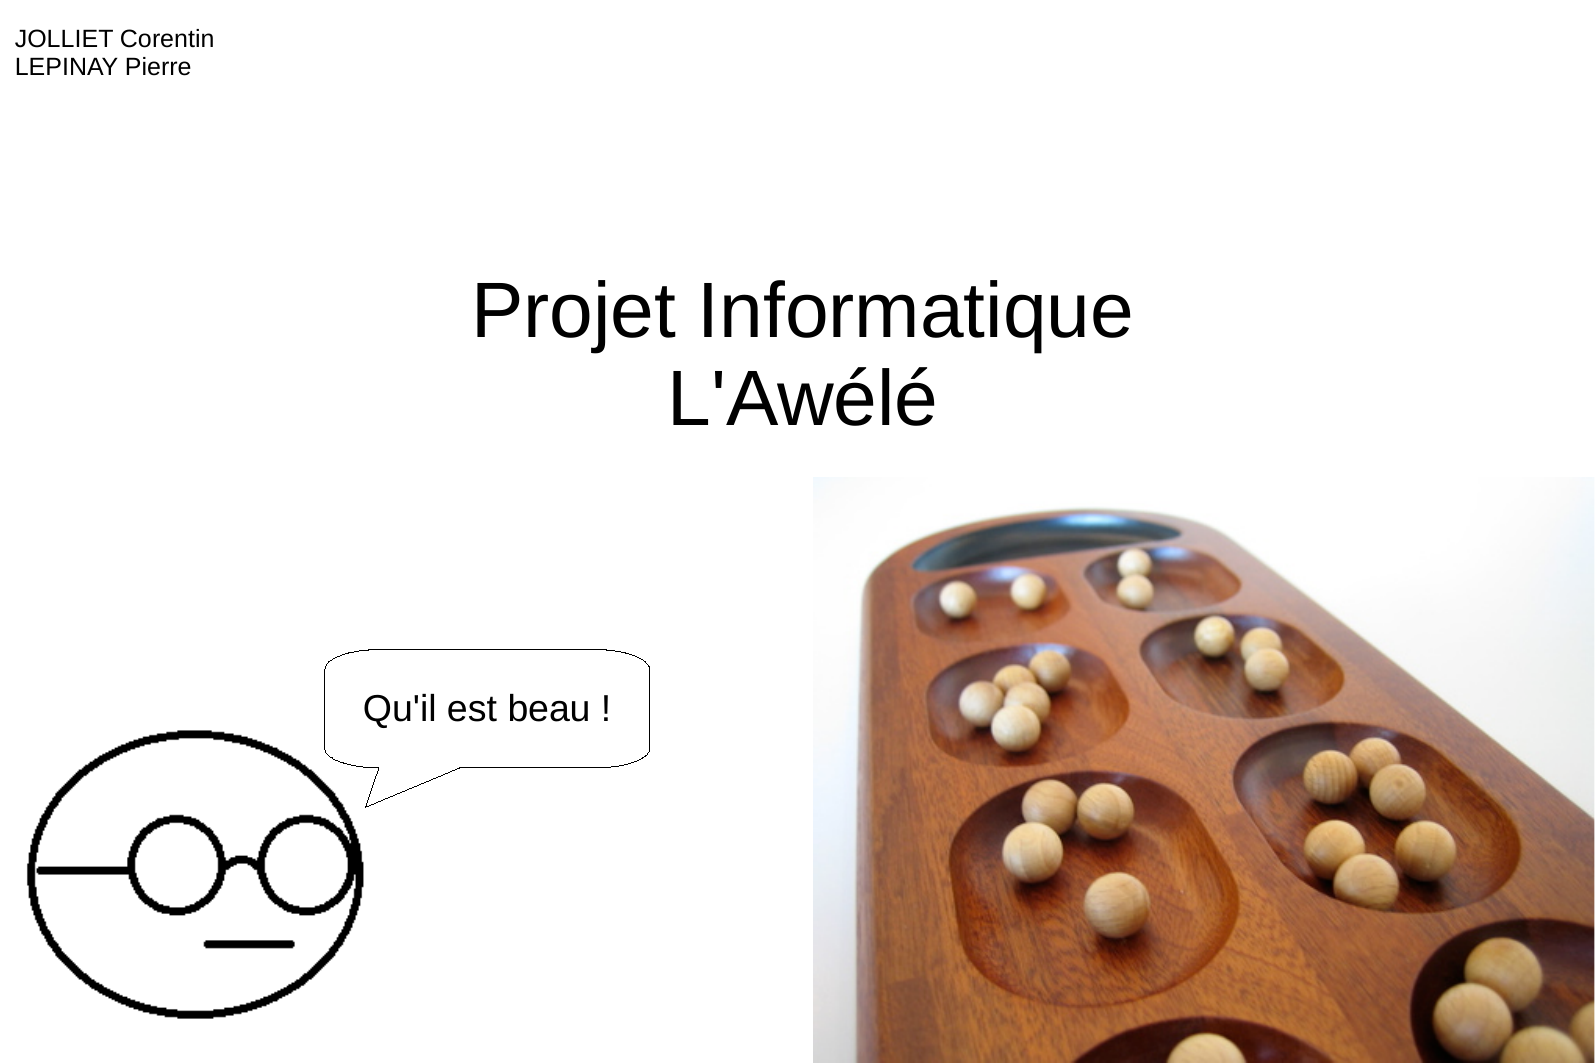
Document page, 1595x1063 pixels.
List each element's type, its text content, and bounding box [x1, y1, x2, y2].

picture [813, 477, 1595, 1063]
title Projet Informatique L'Awélé [70, 265, 1536, 444]
picture [15, 679, 384, 1044]
text_box JOLLIET Corentin LEPINAY Pierre [0, 17, 325, 89]
text_box Qu'il est beau ! [324, 649, 650, 808]
